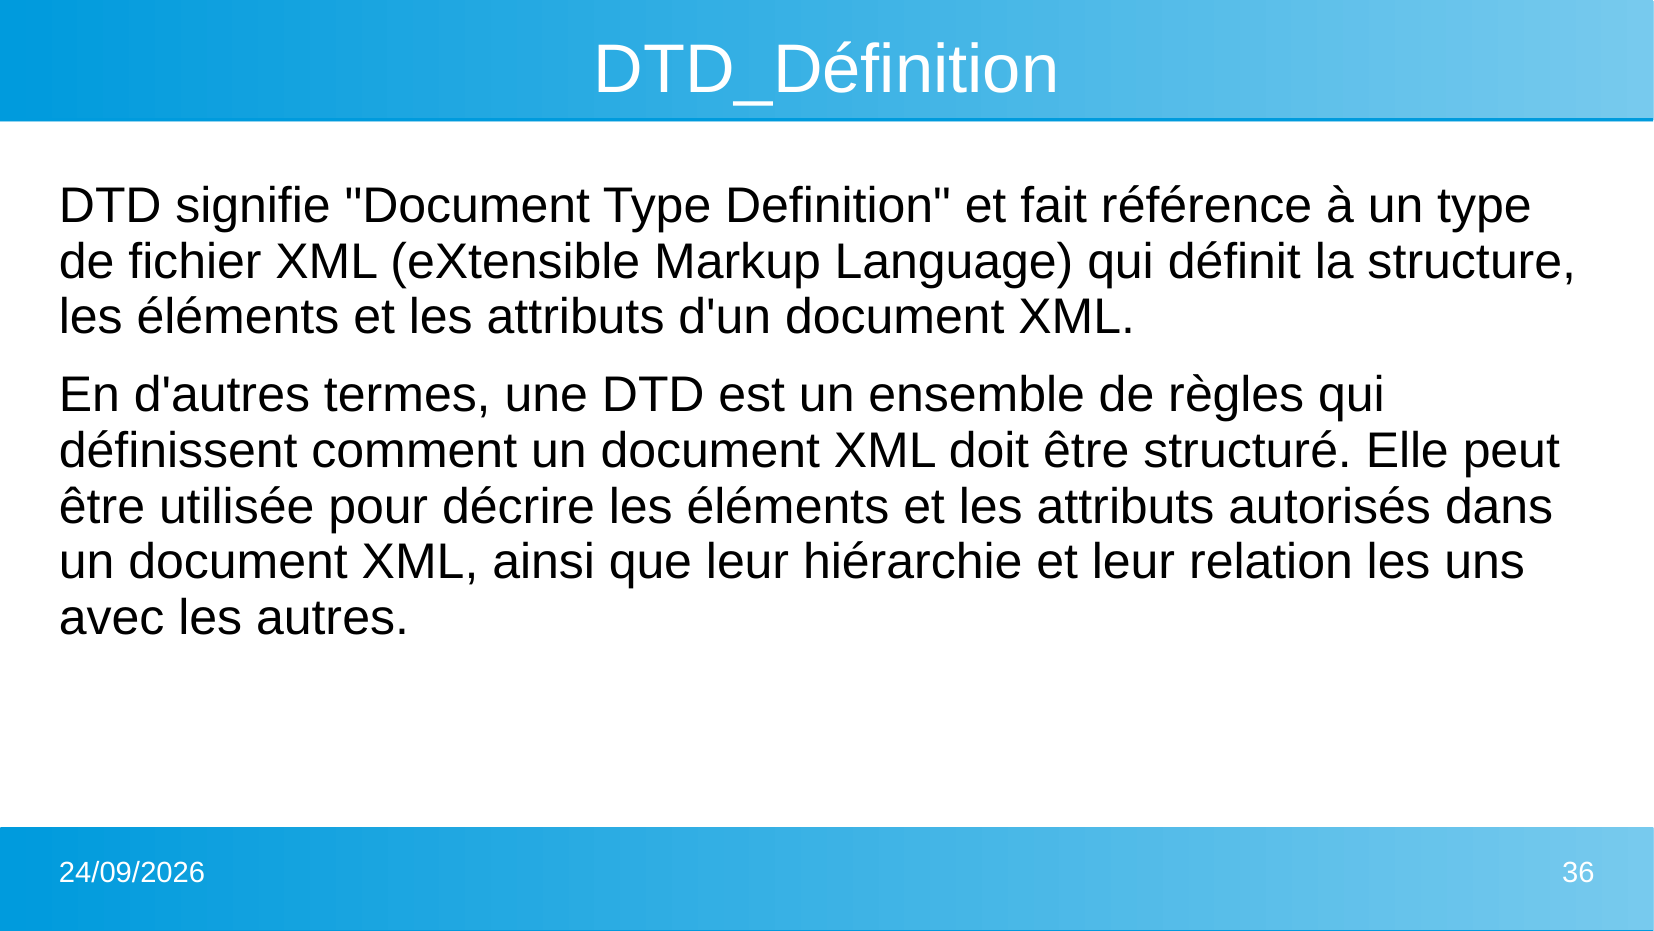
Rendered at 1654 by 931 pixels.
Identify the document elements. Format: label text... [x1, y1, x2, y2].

list DTD signifie "Document Type Definition" et fait référence à un type de fichier XML (eXtensible Markup Language) qui définit la structure, les éléments et les attributs d'un document XML. En d'autres termes, une DTD est un ensemble de règles qui définissent comment un document XML doit être structuré. Elle peut être utilisée pour décrire les éléments et les attributs autorisés dans un document XML, ainsi que leur hiérarchie et leur relation les uns avec les autres. [58, 177, 1595, 768]
title DTD_Définition [58, 29, 1595, 108]
